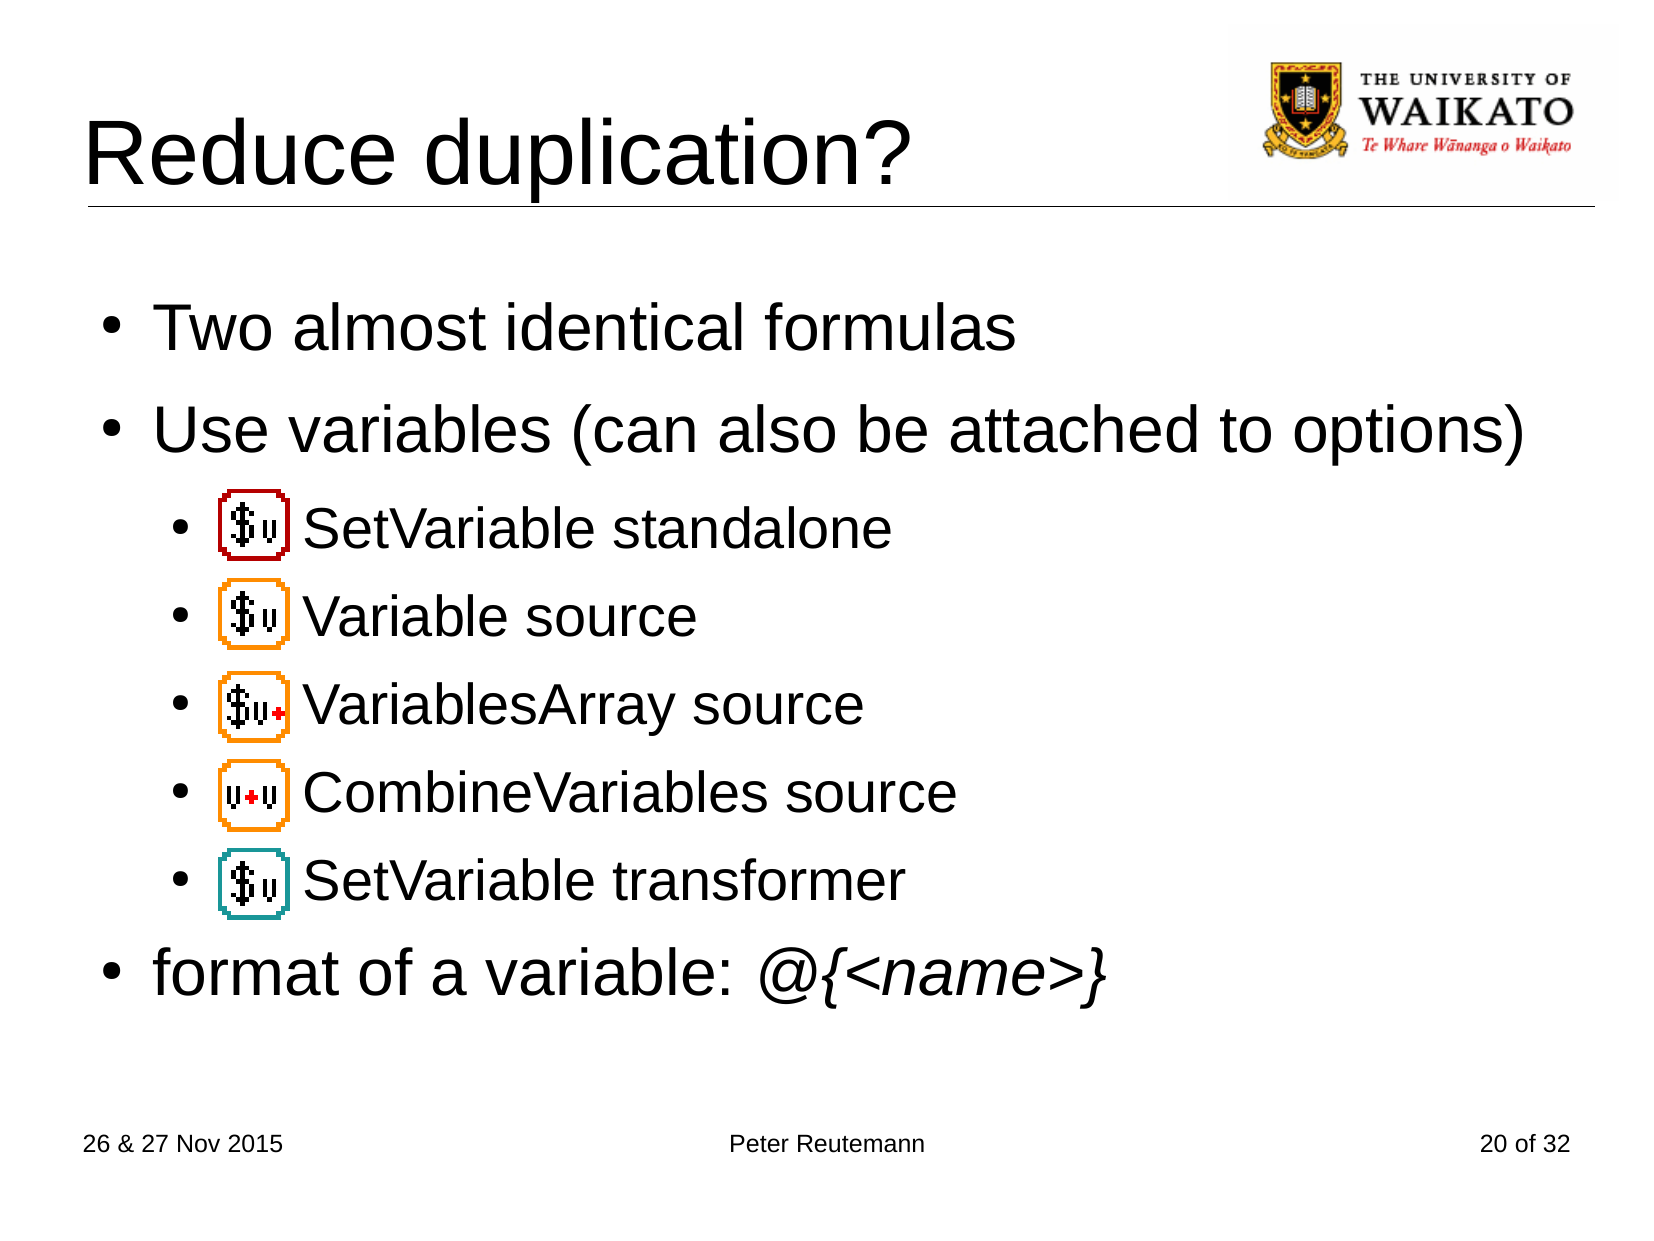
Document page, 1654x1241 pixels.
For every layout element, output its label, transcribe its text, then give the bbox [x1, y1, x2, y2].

picture [218, 489, 290, 561]
picture [1228, 24, 1619, 201]
title Reduce duplication? [82, 49, 1571, 257]
picture [218, 578, 290, 650]
picture [218, 848, 290, 920]
picture [218, 671, 290, 743]
picture [218, 759, 290, 832]
list Two almost identical formulas Use variables (can also be attached to options) SetVariable standalone Variable source VariablesArray source CombineVariables source SetVariable transformer format of a variable: @{<name>} [82, 290, 1571, 1010]
